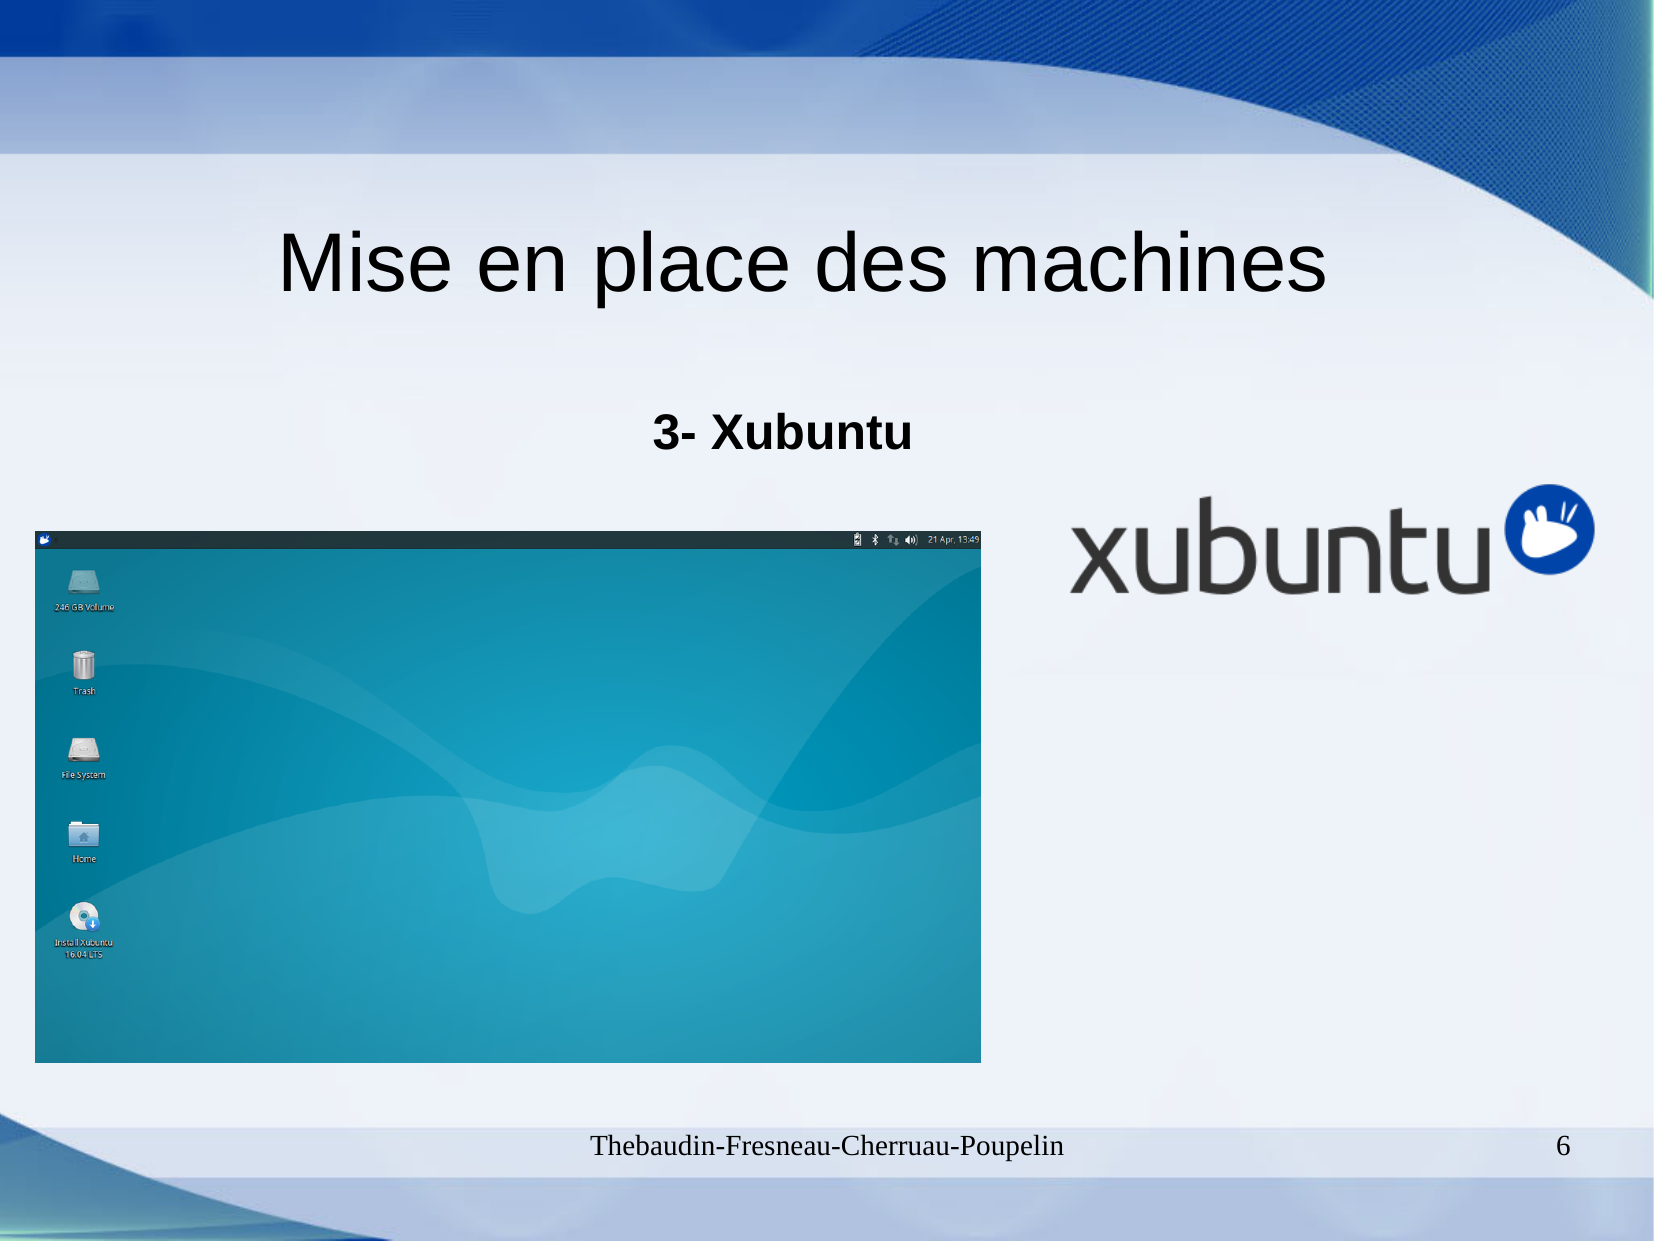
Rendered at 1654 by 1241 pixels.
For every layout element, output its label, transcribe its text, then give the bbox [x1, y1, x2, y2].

text_box 3- Xubuntu [637, 397, 957, 531]
picture [0, 0, 1654, 1241]
title Mise en place des machines [59, 159, 1548, 367]
